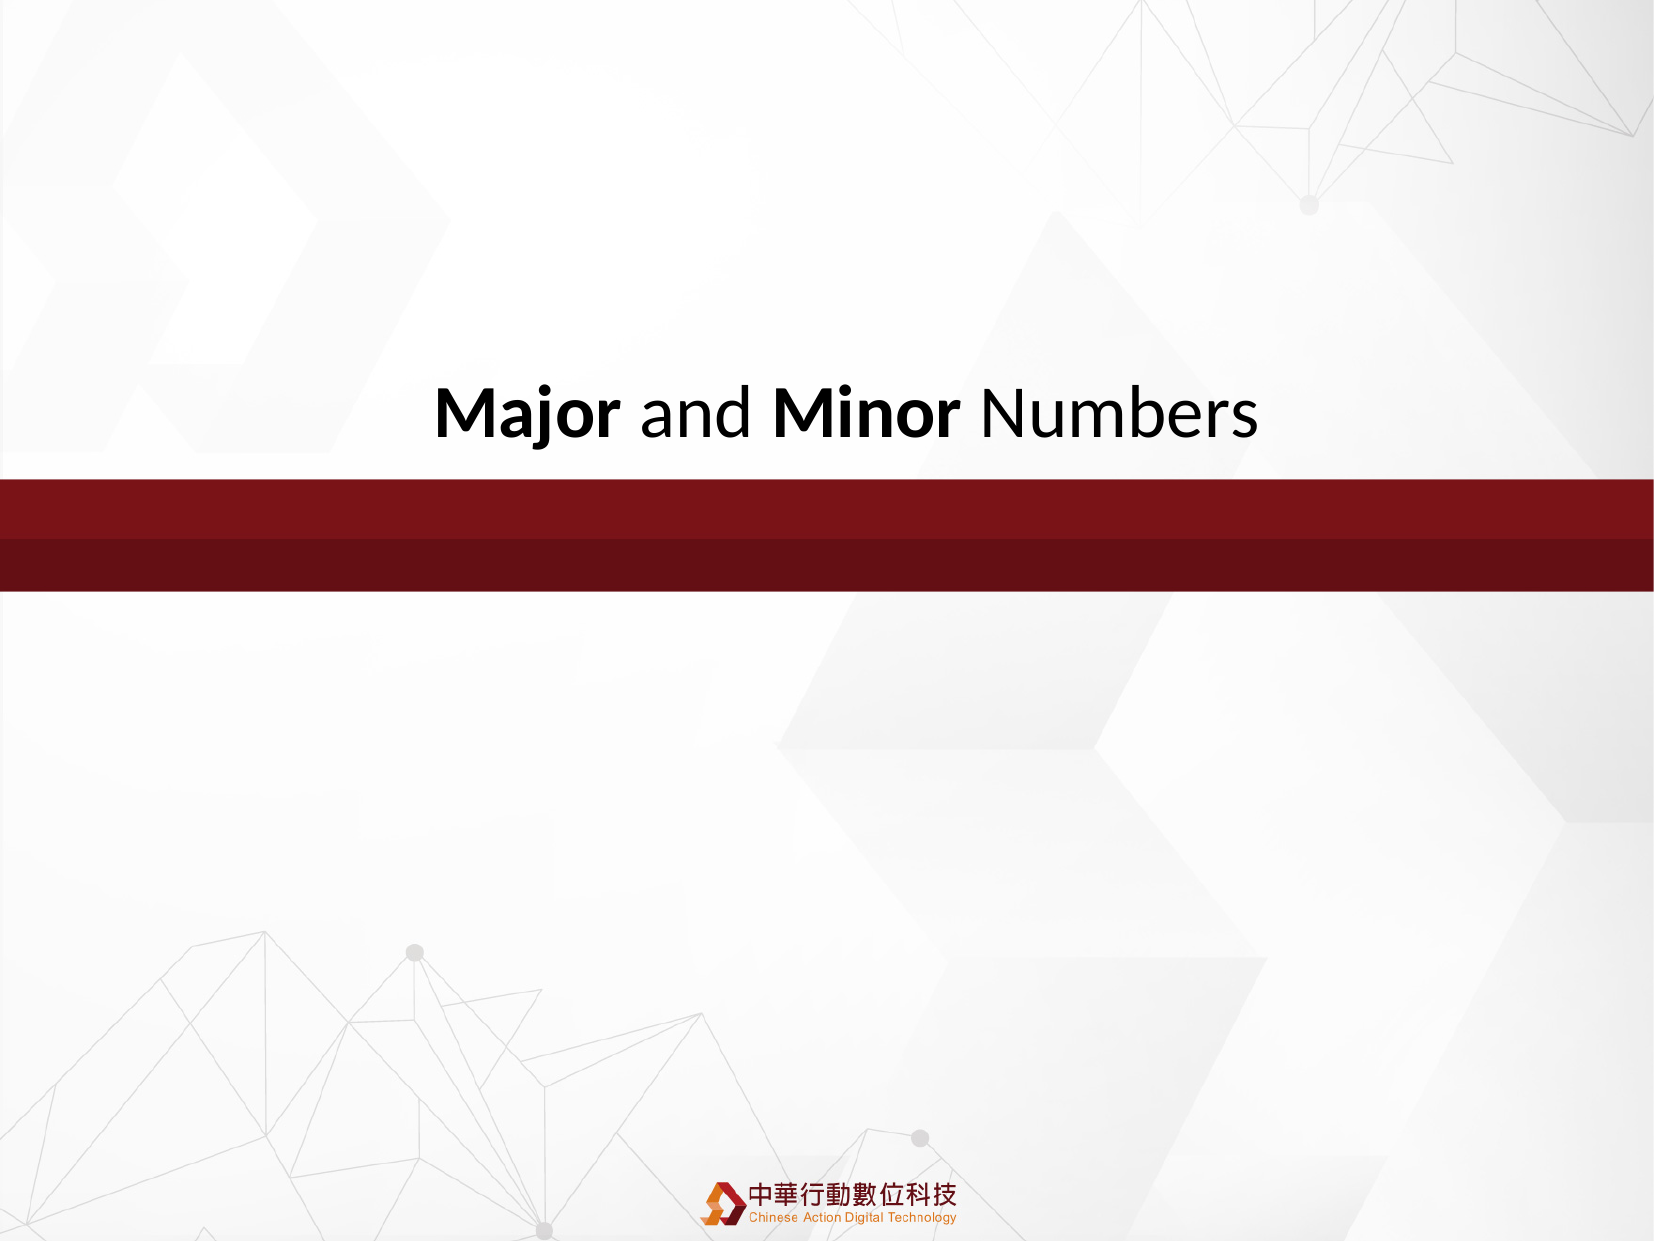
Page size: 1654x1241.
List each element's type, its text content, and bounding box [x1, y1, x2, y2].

picture [0, 0, 1654, 1241]
title Major and Minor Numbers [111, 315, 1600, 523]
